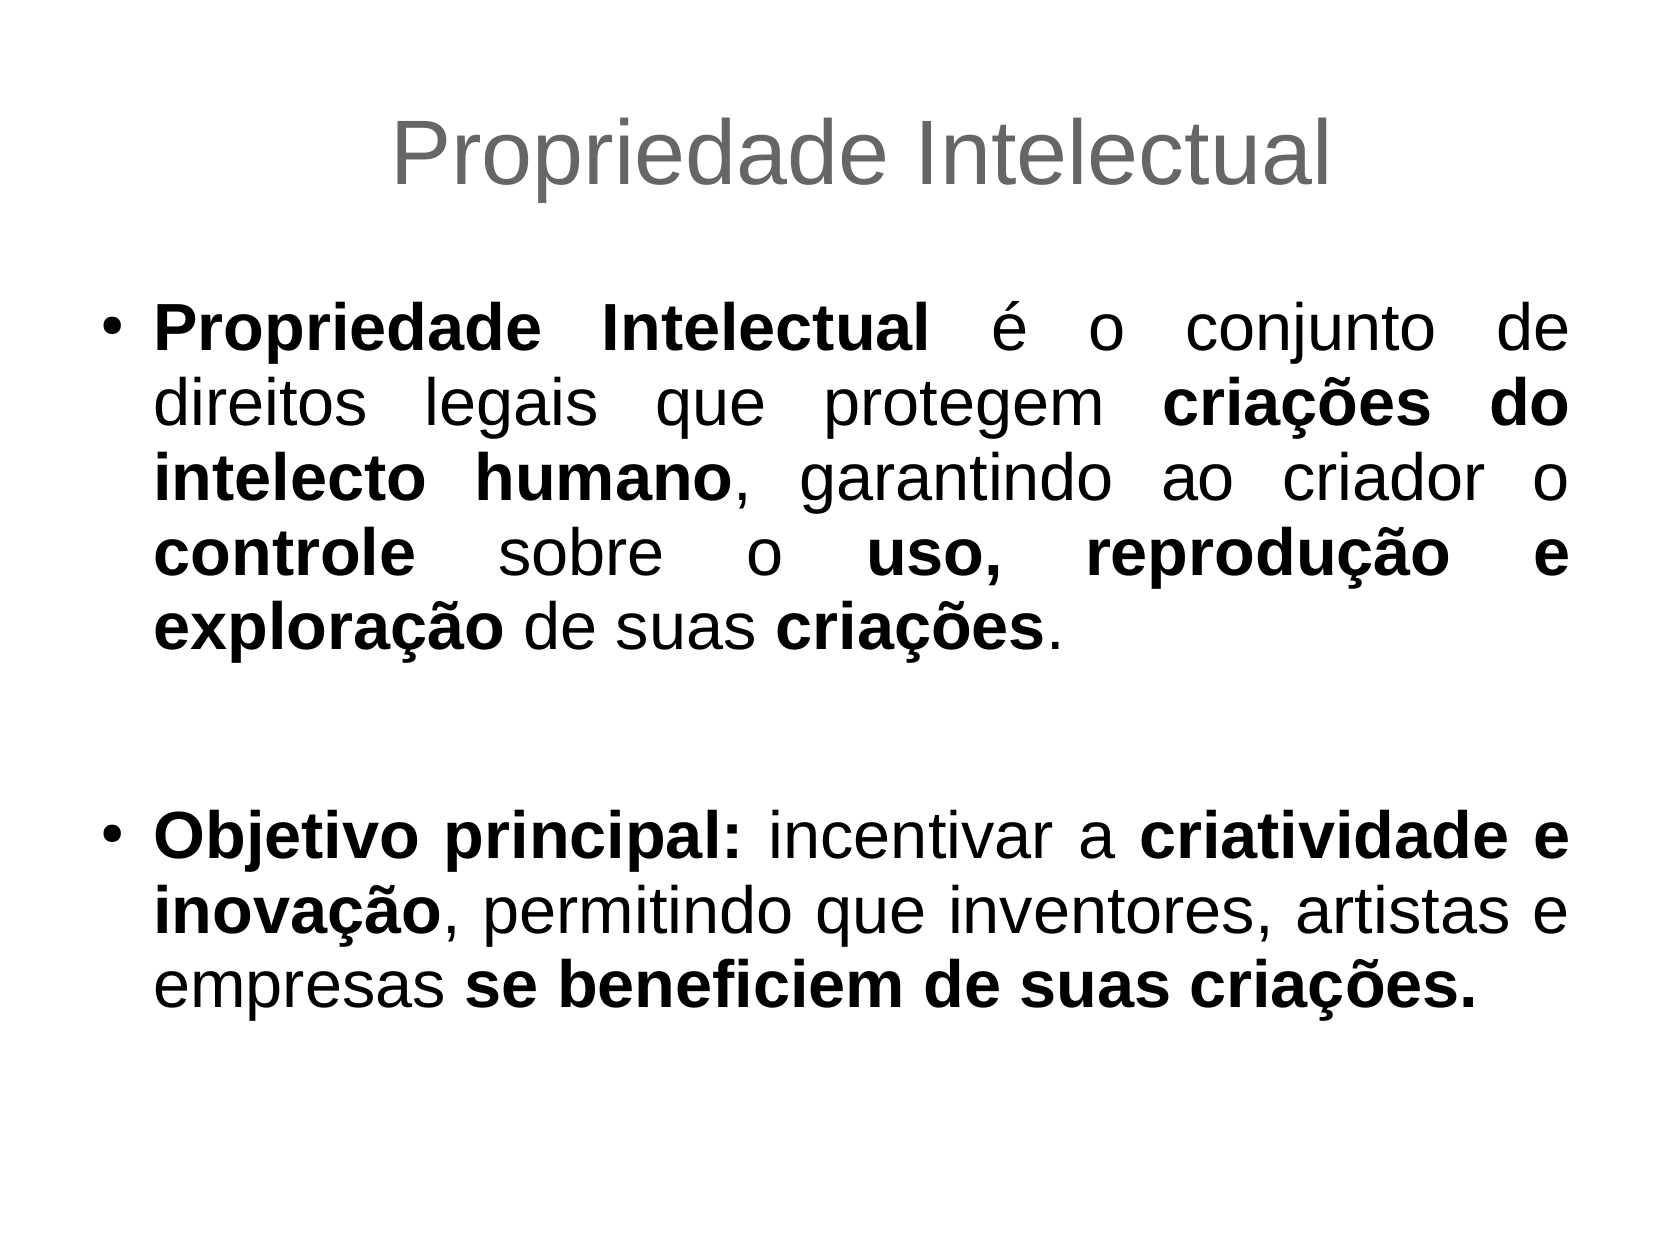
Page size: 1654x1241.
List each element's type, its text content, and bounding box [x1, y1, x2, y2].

list Propriedade Intelectual é o conjunto de direitos legais que protegem criações do intelecto humano, garantindo ao criador o controle sobre o uso, reprodução e exploração de suas criações. Objetivo principal: incentivar a criatividade e inovação, permitindo que inventores, artistas e empresas se beneficiem de suas criações. [82, 290, 1571, 1158]
title Propriedade Intelectual [82, 49, 1571, 257]
